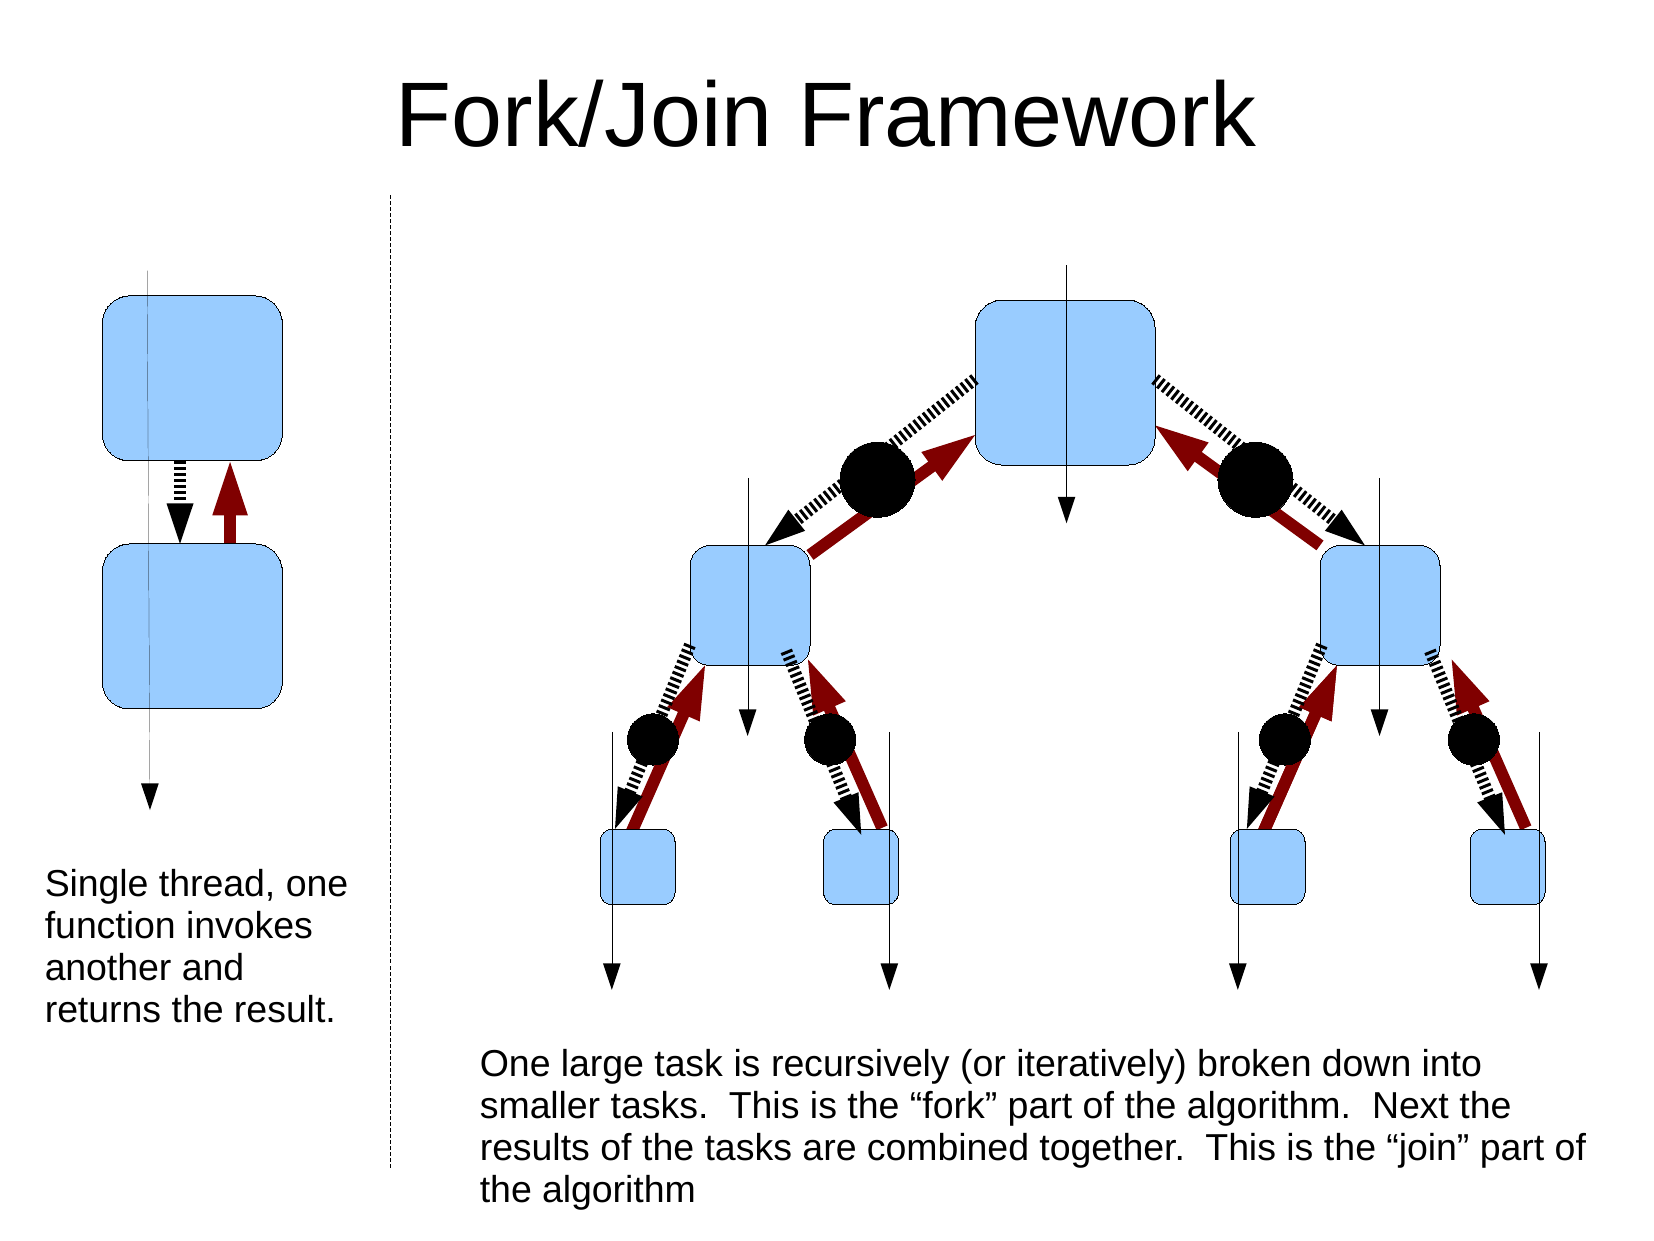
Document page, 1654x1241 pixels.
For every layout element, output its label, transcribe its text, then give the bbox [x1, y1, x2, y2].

text_box [1320, 545, 1379, 666]
text_box [890, 829, 899, 904]
text_box [102, 543, 149, 709]
text_box [149, 543, 283, 709]
text_box [749, 545, 811, 666]
title Fork/Join Framework [82, 49, 1571, 181]
text_box [840, 442, 916, 518]
text_box One large task is recursively (or iteratively) broken down into smaller tasks. This is the “fork” part of the algorithm. Next the results of the tasks are combined together. This is the “join” part of the algorithm [465, 1035, 1606, 1218]
text_box [823, 829, 889, 905]
text_box [1230, 829, 1238, 904]
text_box [1448, 713, 1500, 765]
text_box [804, 713, 856, 765]
text_box [1259, 713, 1311, 766]
text_box [600, 829, 612, 905]
text_box [1239, 829, 1306, 905]
text_box [148, 295, 283, 461]
text_box [975, 300, 1066, 466]
text_box [1470, 829, 1539, 905]
text_box Single thread, one function invokes another and returns the result. [30, 855, 376, 1038]
text_box [102, 295, 148, 461]
text_box [613, 829, 676, 905]
text_box [627, 713, 679, 766]
text_box [1380, 545, 1441, 666]
text_box [1540, 831, 1546, 903]
text_box [690, 545, 748, 666]
text_box [1217, 442, 1294, 518]
text_box [1067, 300, 1156, 466]
